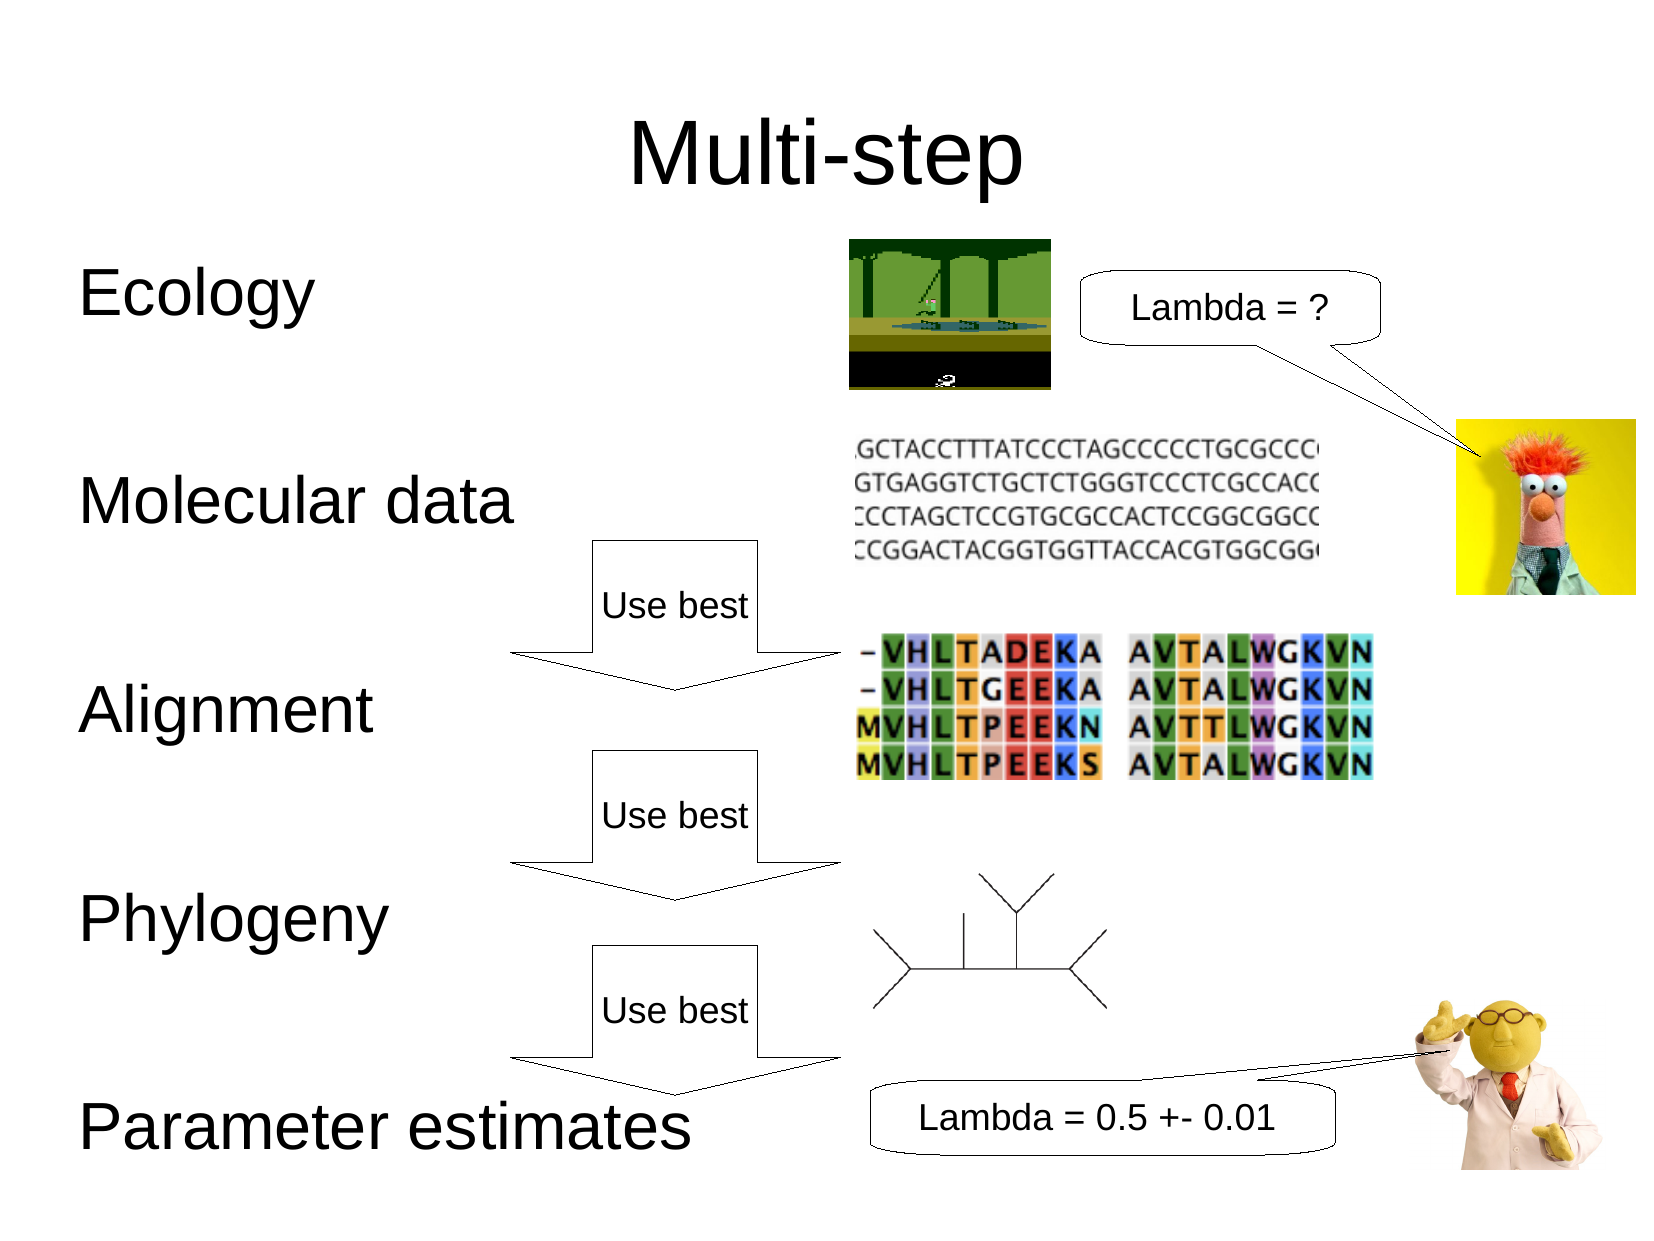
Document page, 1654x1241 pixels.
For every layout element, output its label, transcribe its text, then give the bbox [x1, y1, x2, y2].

title Multi-step [82, 49, 1571, 257]
text_box Use best [510, 945, 841, 1096]
picture [849, 257, 1051, 391]
list Ecology Molecular data Alignment Phylogeny Parameter estimates [7, 255, 706, 1241]
picture [870, 869, 1111, 1010]
picture [1456, 419, 1636, 595]
text_box Lambda = ? [1080, 270, 1481, 457]
text_box Use best [510, 540, 841, 691]
picture [855, 434, 1319, 567]
text_box Lambda = 0.5 +- 0.01 [870, 1050, 1450, 1156]
picture [855, 632, 1376, 781]
picture [1409, 999, 1606, 1171]
text_box Use best [510, 750, 841, 901]
